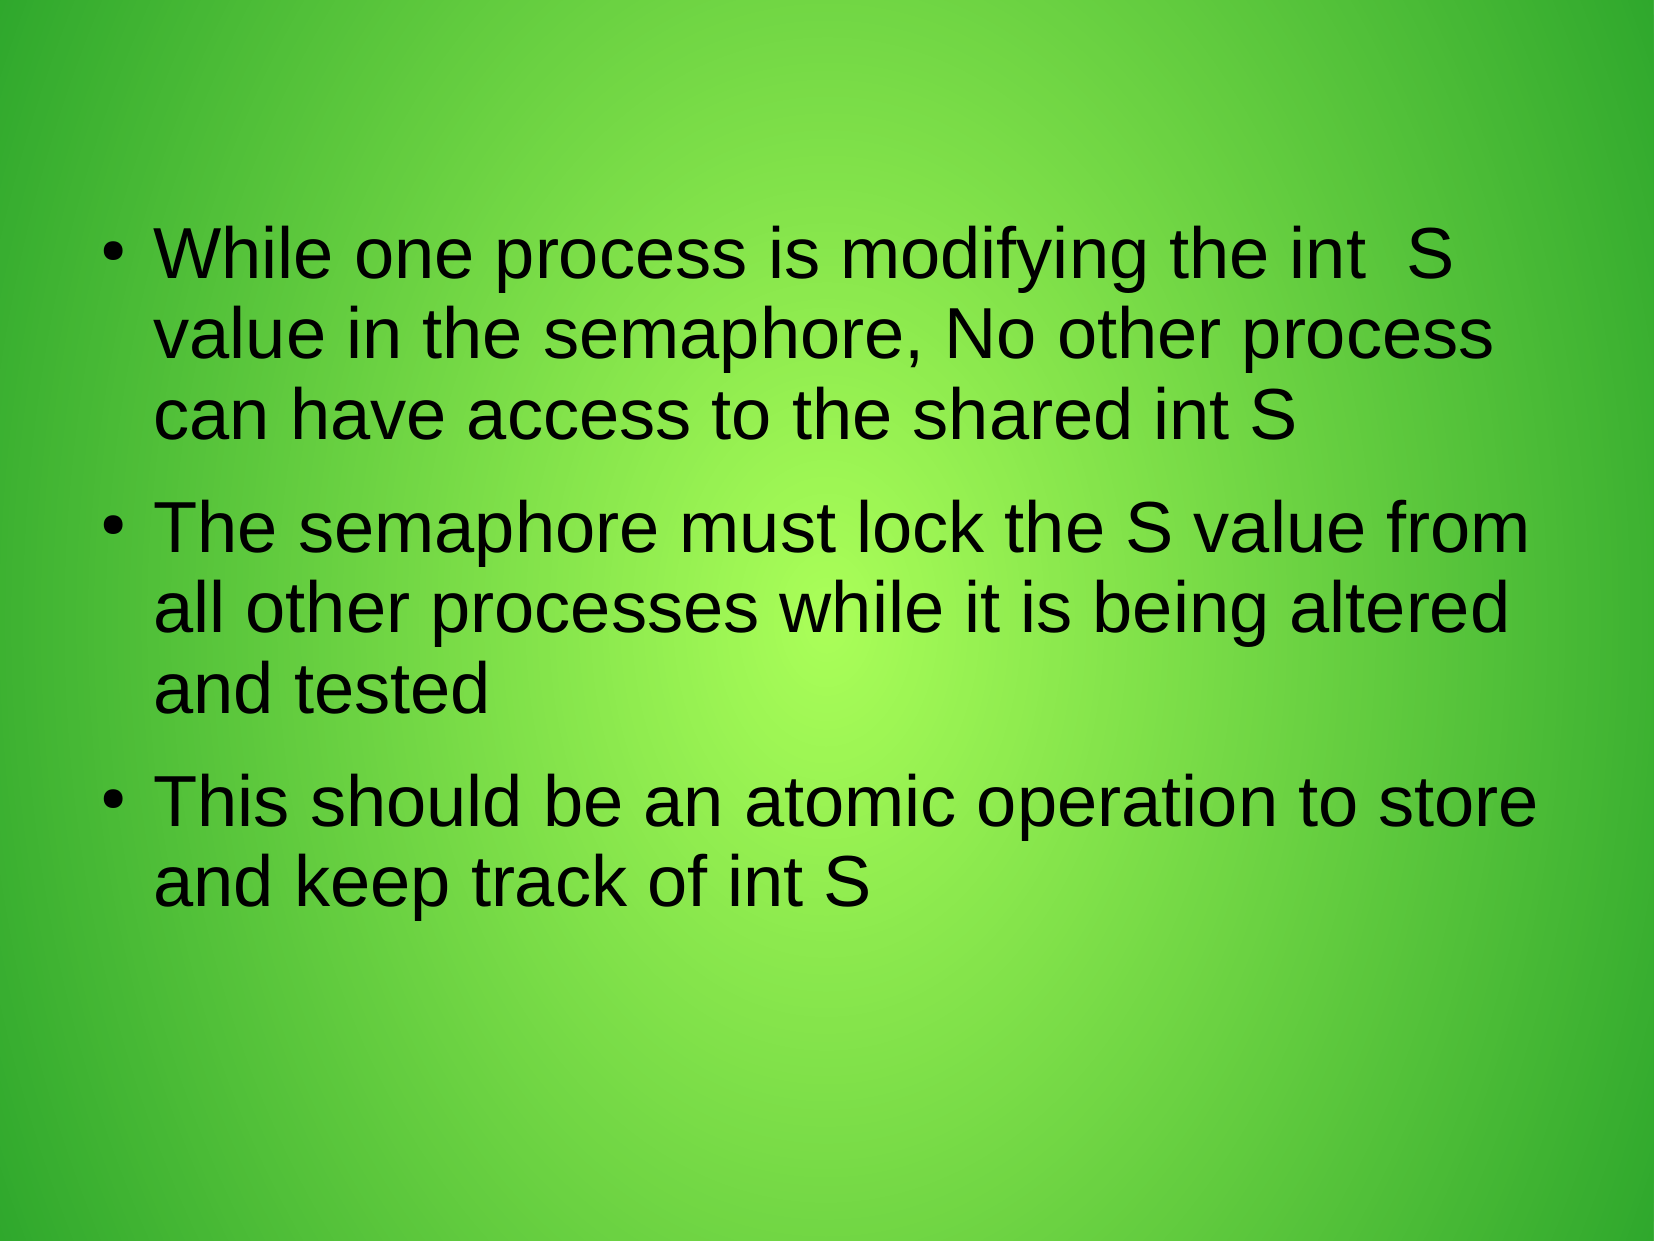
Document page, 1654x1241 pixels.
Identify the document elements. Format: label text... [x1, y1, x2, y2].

list While one process is modifying the int S value in the semaphore, No other process can have access to the shared int S The semaphore must lock the S value from all other processes while it is being altered and tested This should be an atomic operation to store and keep track of int S [82, 212, 1571, 1019]
